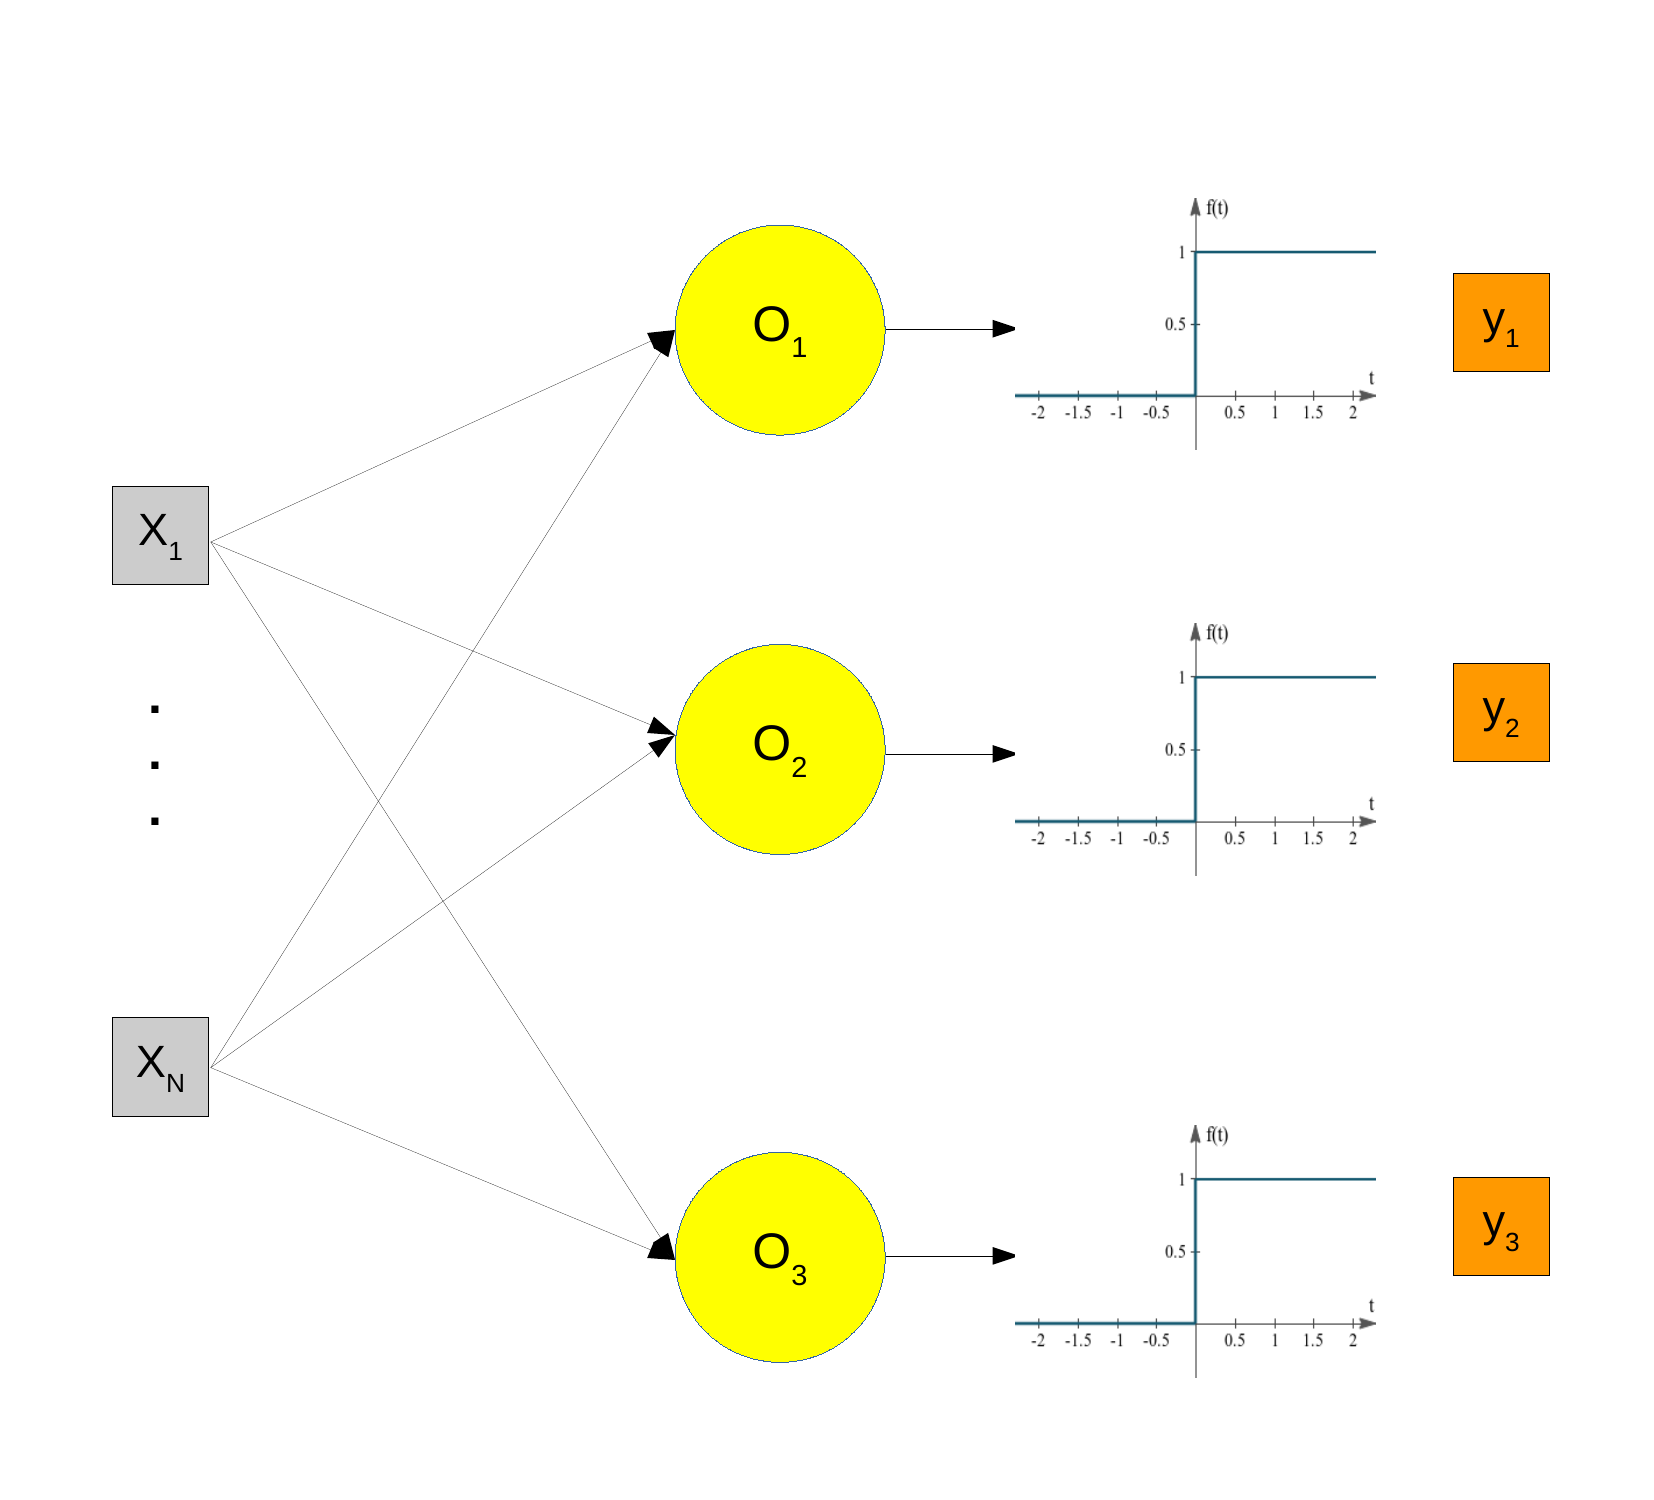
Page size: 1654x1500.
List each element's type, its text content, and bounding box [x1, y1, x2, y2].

text_box y2 [1453, 663, 1550, 762]
text_box X1 [112, 486, 209, 585]
text_box O1 [675, 225, 886, 436]
text_box y3 [1453, 1177, 1550, 1276]
picture [1015, 198, 1376, 451]
text_box y1 [1453, 273, 1550, 372]
text_box O2 [675, 644, 886, 855]
picture [1015, 623, 1376, 876]
picture [1015, 1125, 1376, 1378]
text_box O3 [675, 1152, 886, 1363]
text_box . . . [110, 661, 201, 992]
text_box XN [112, 1017, 209, 1117]
